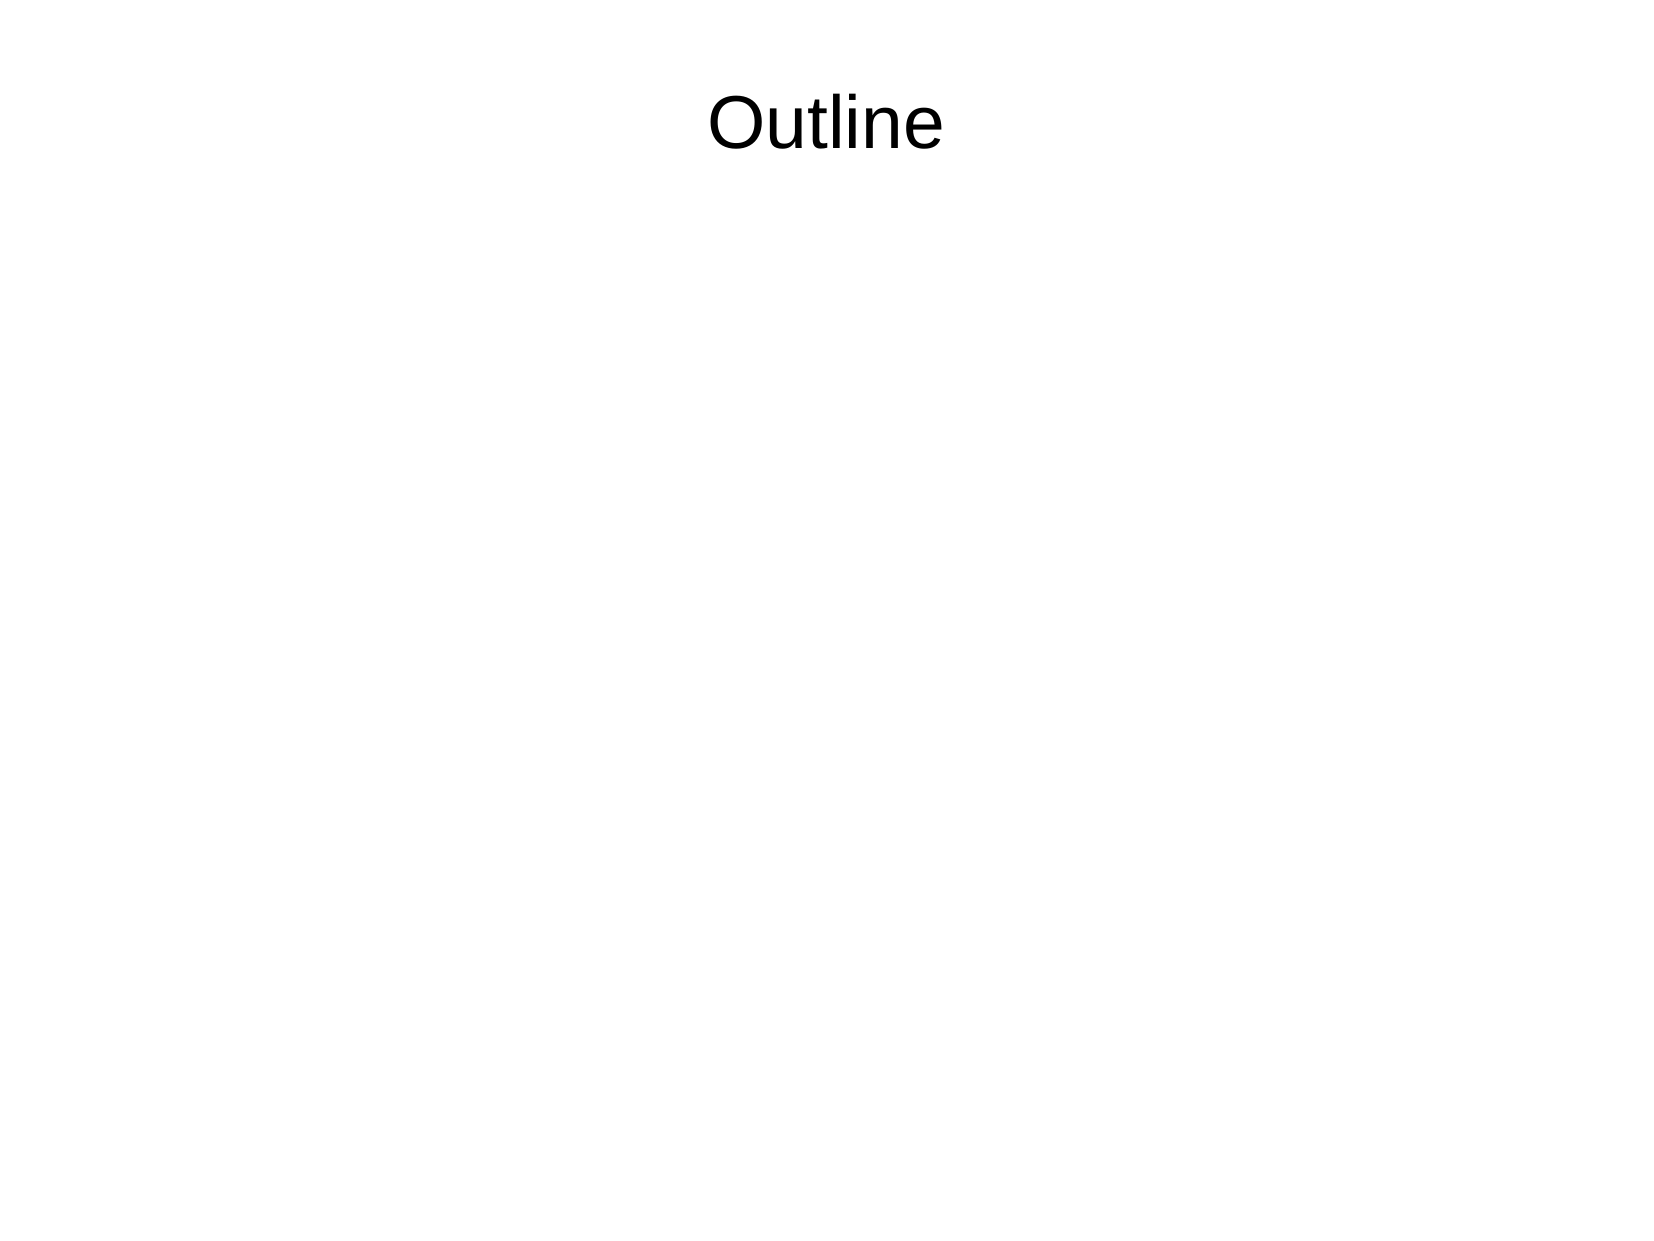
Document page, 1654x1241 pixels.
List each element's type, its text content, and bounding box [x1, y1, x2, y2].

text_box Outline [692, 73, 961, 182]
